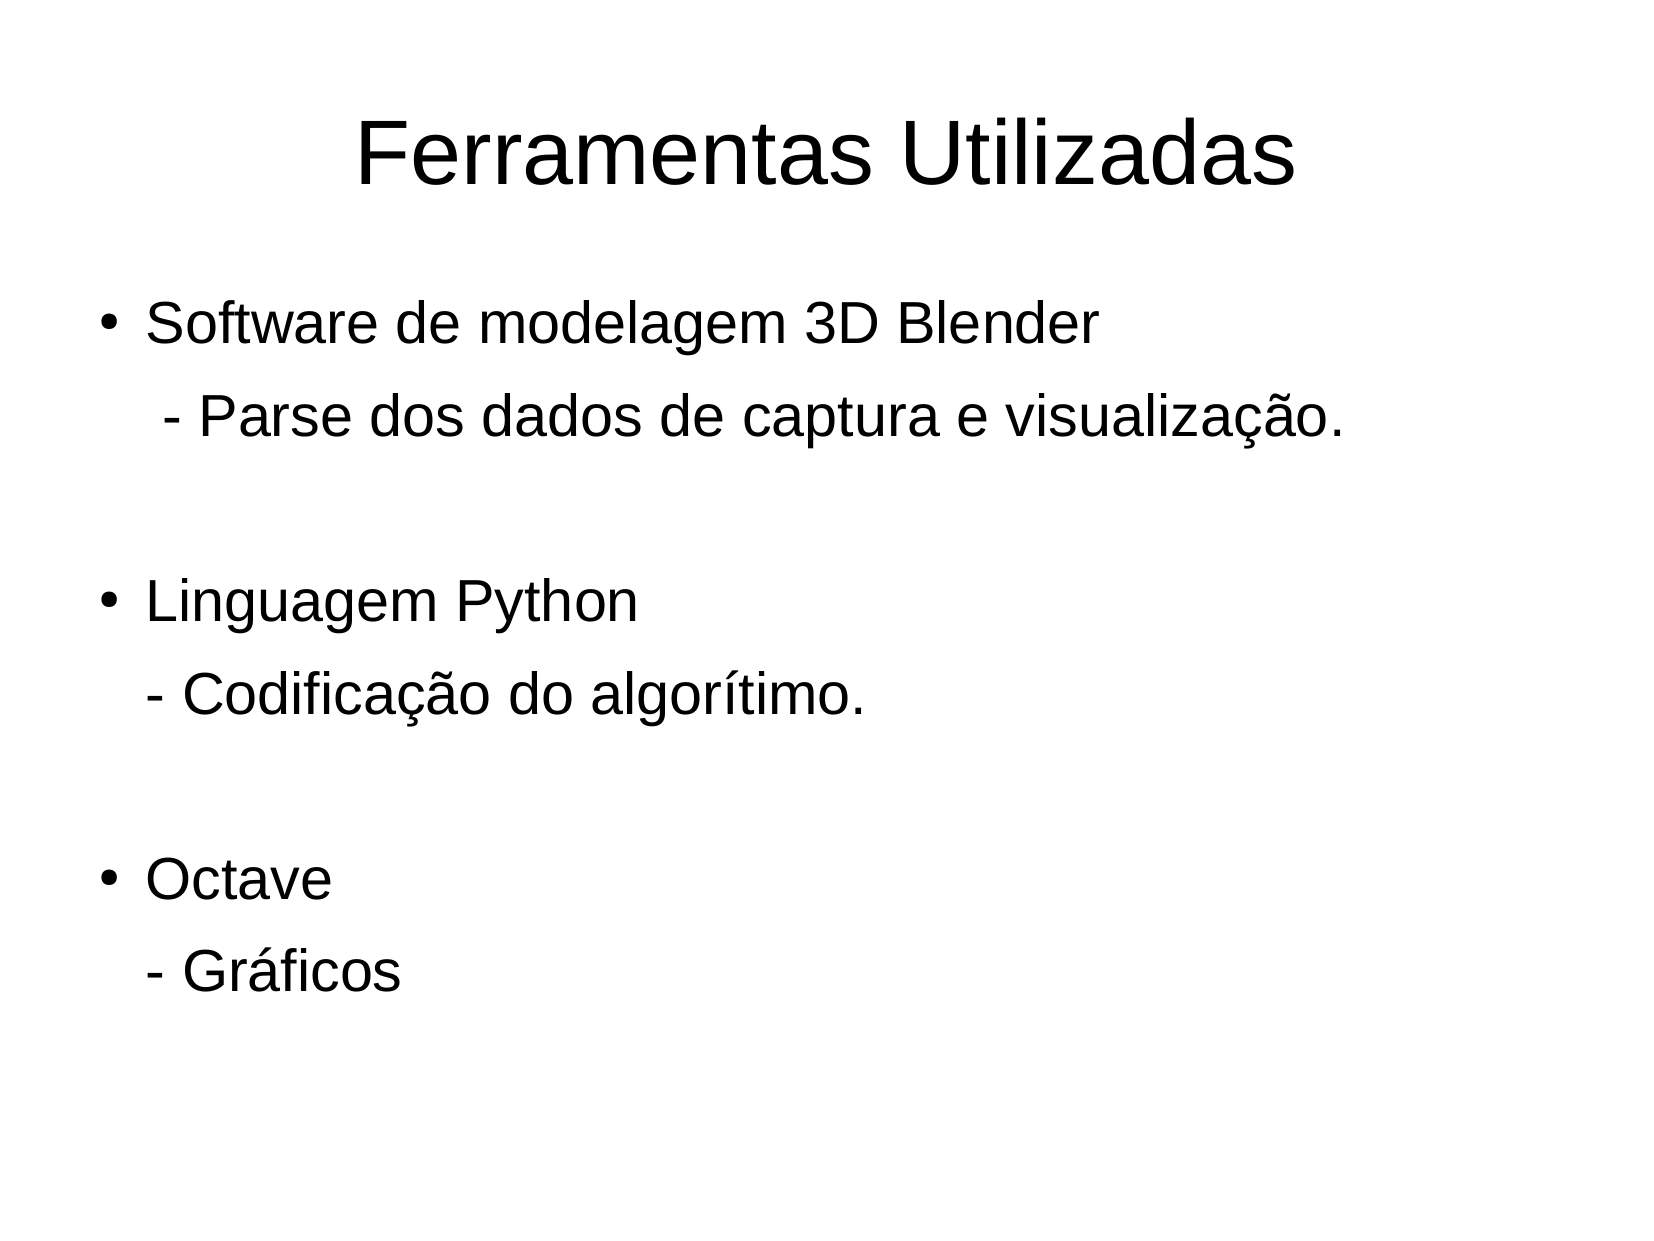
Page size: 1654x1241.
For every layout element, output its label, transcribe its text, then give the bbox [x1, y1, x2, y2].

list Software de modelagem 3D Blender - Parse dos dados de captura e visualização. Linguagem Python - Codificação do algorítimo. Octave - Gráficos [82, 290, 1571, 1010]
title Ferramentas Utilizadas [82, 49, 1571, 257]
